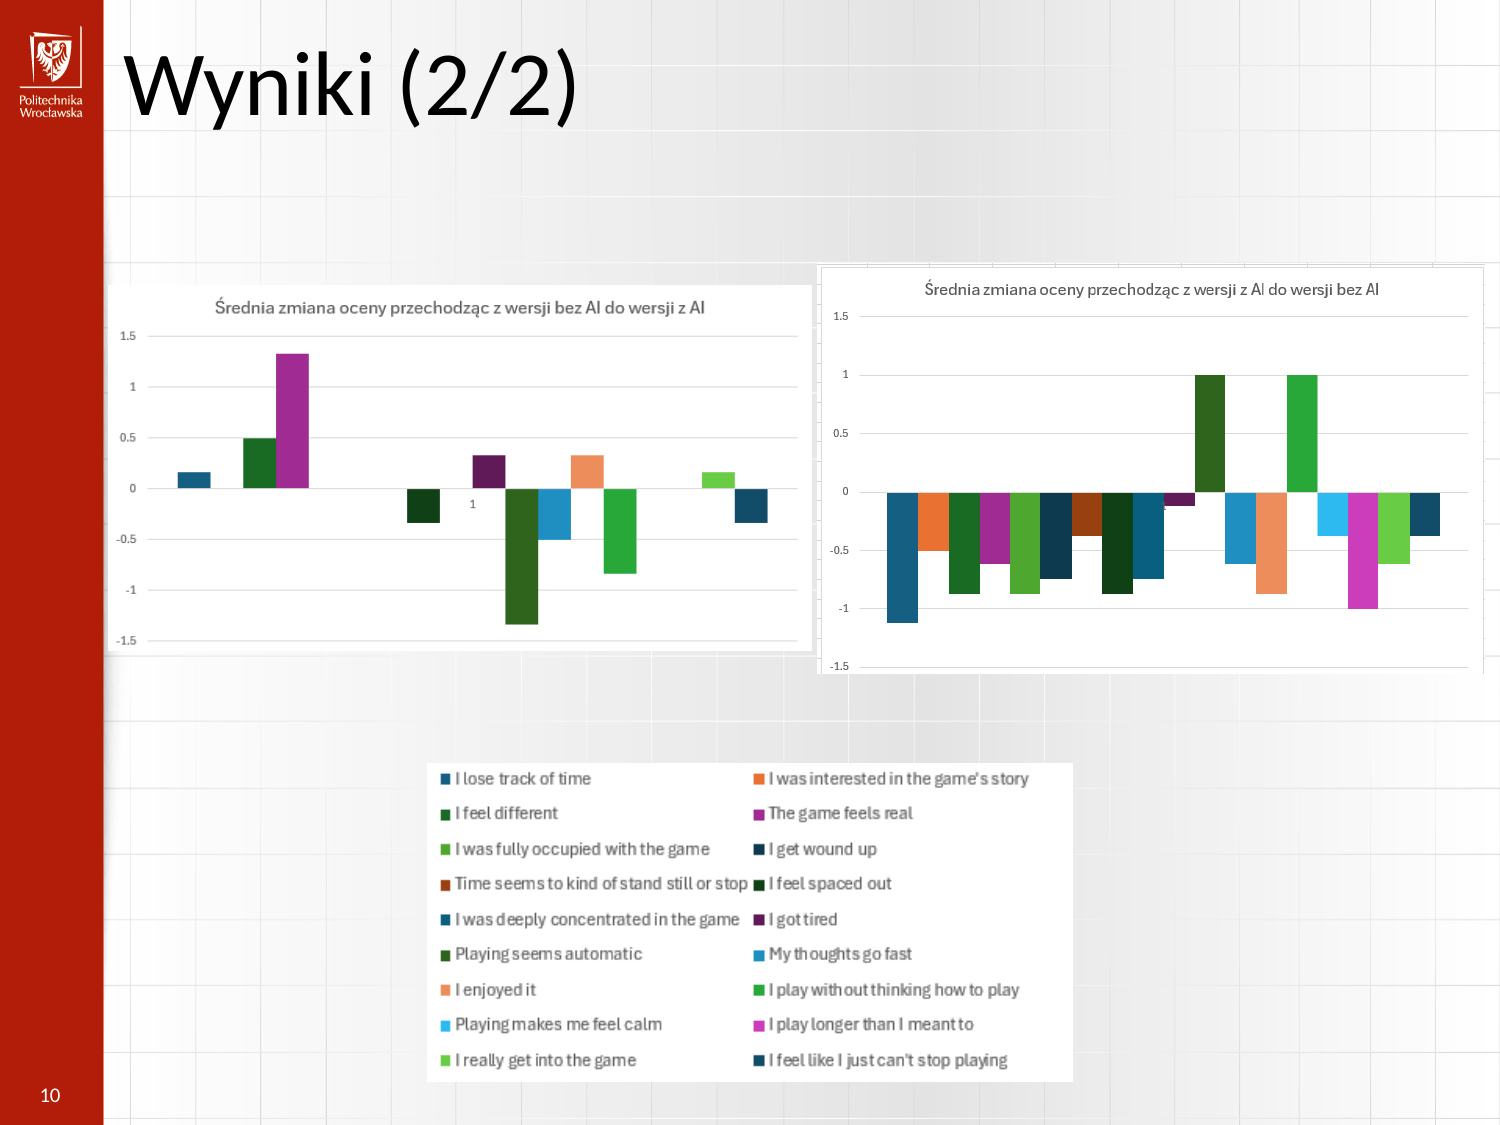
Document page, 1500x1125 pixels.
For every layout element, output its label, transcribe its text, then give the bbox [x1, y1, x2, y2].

picture [0, 0, 1500, 1125]
list Wyniki (2/2) [123, 8, 1483, 150]
